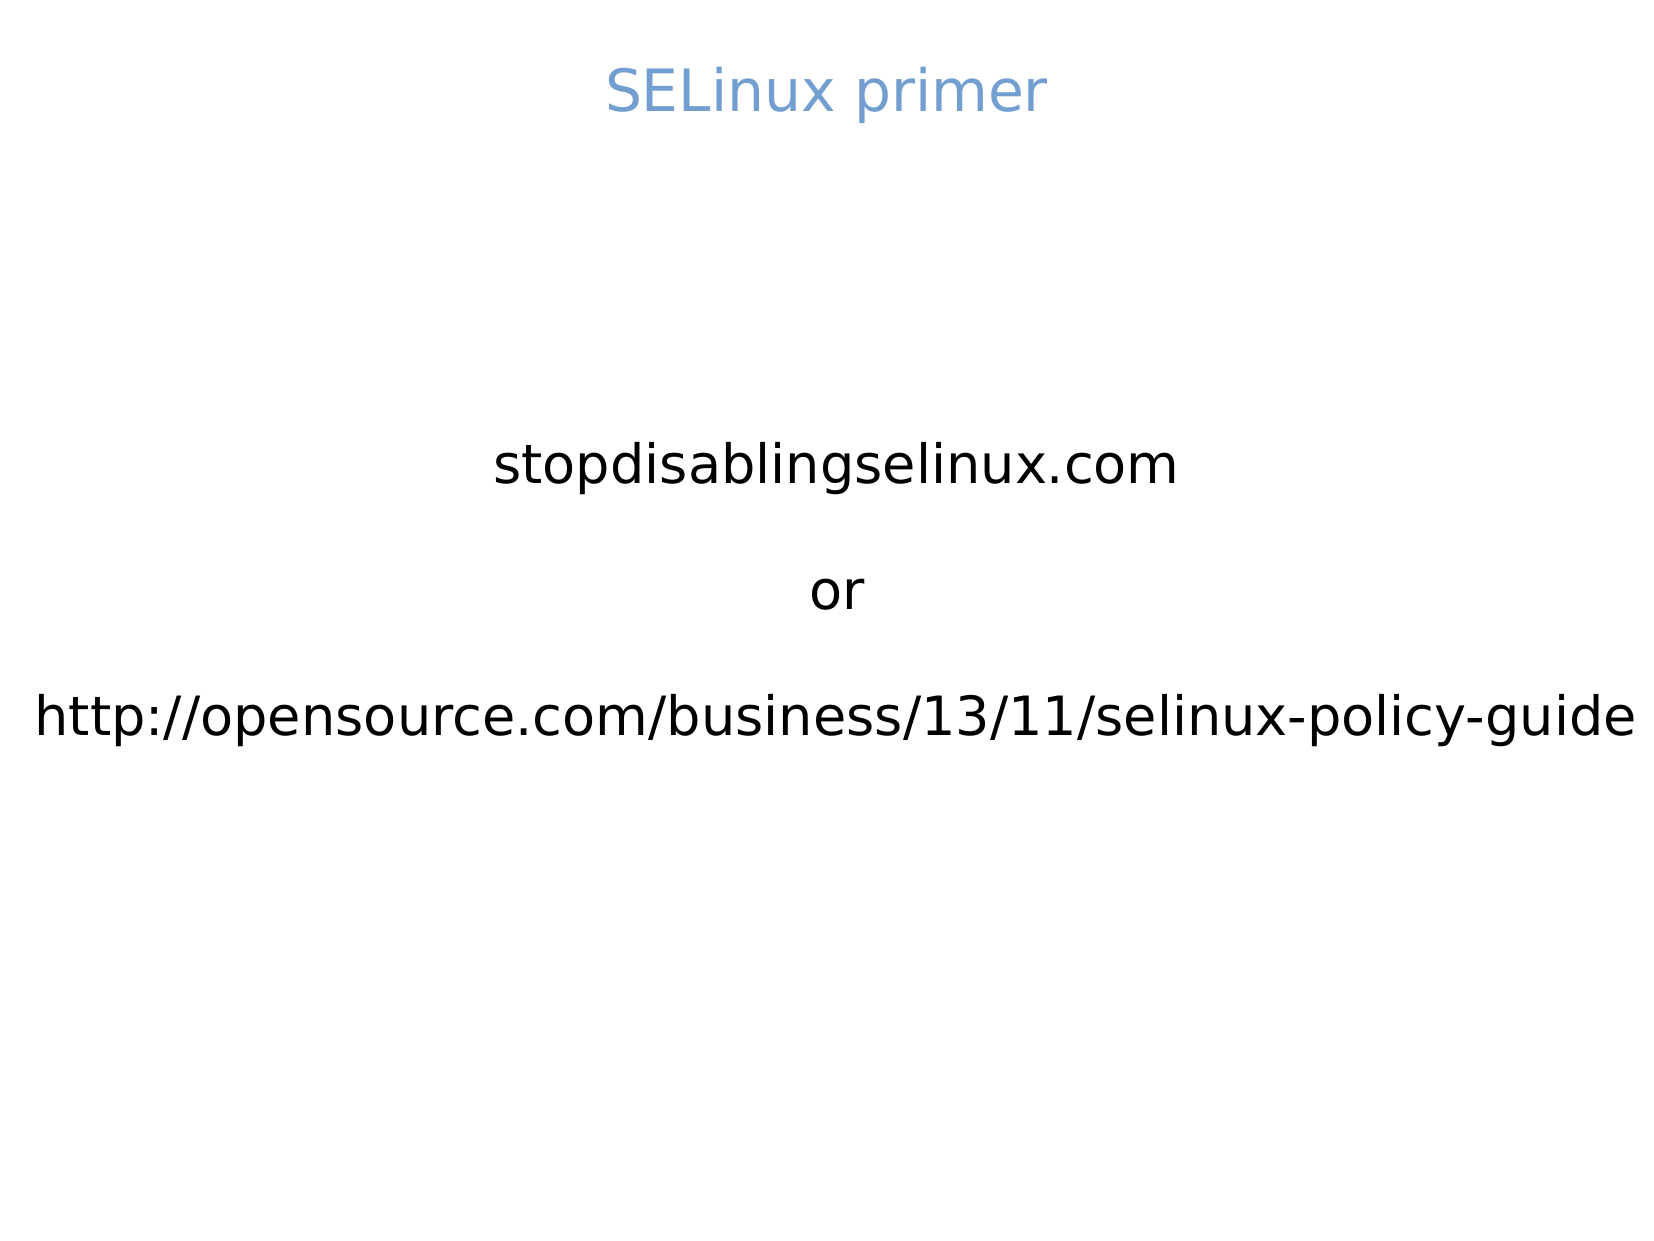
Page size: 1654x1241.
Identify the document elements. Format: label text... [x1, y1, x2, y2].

text_box stopdisablingselinux.com or http://opensource.com/business/13/11/selinux-policy-guide [19, 425, 1654, 756]
text_box SELinux primer [590, 50, 1064, 133]
